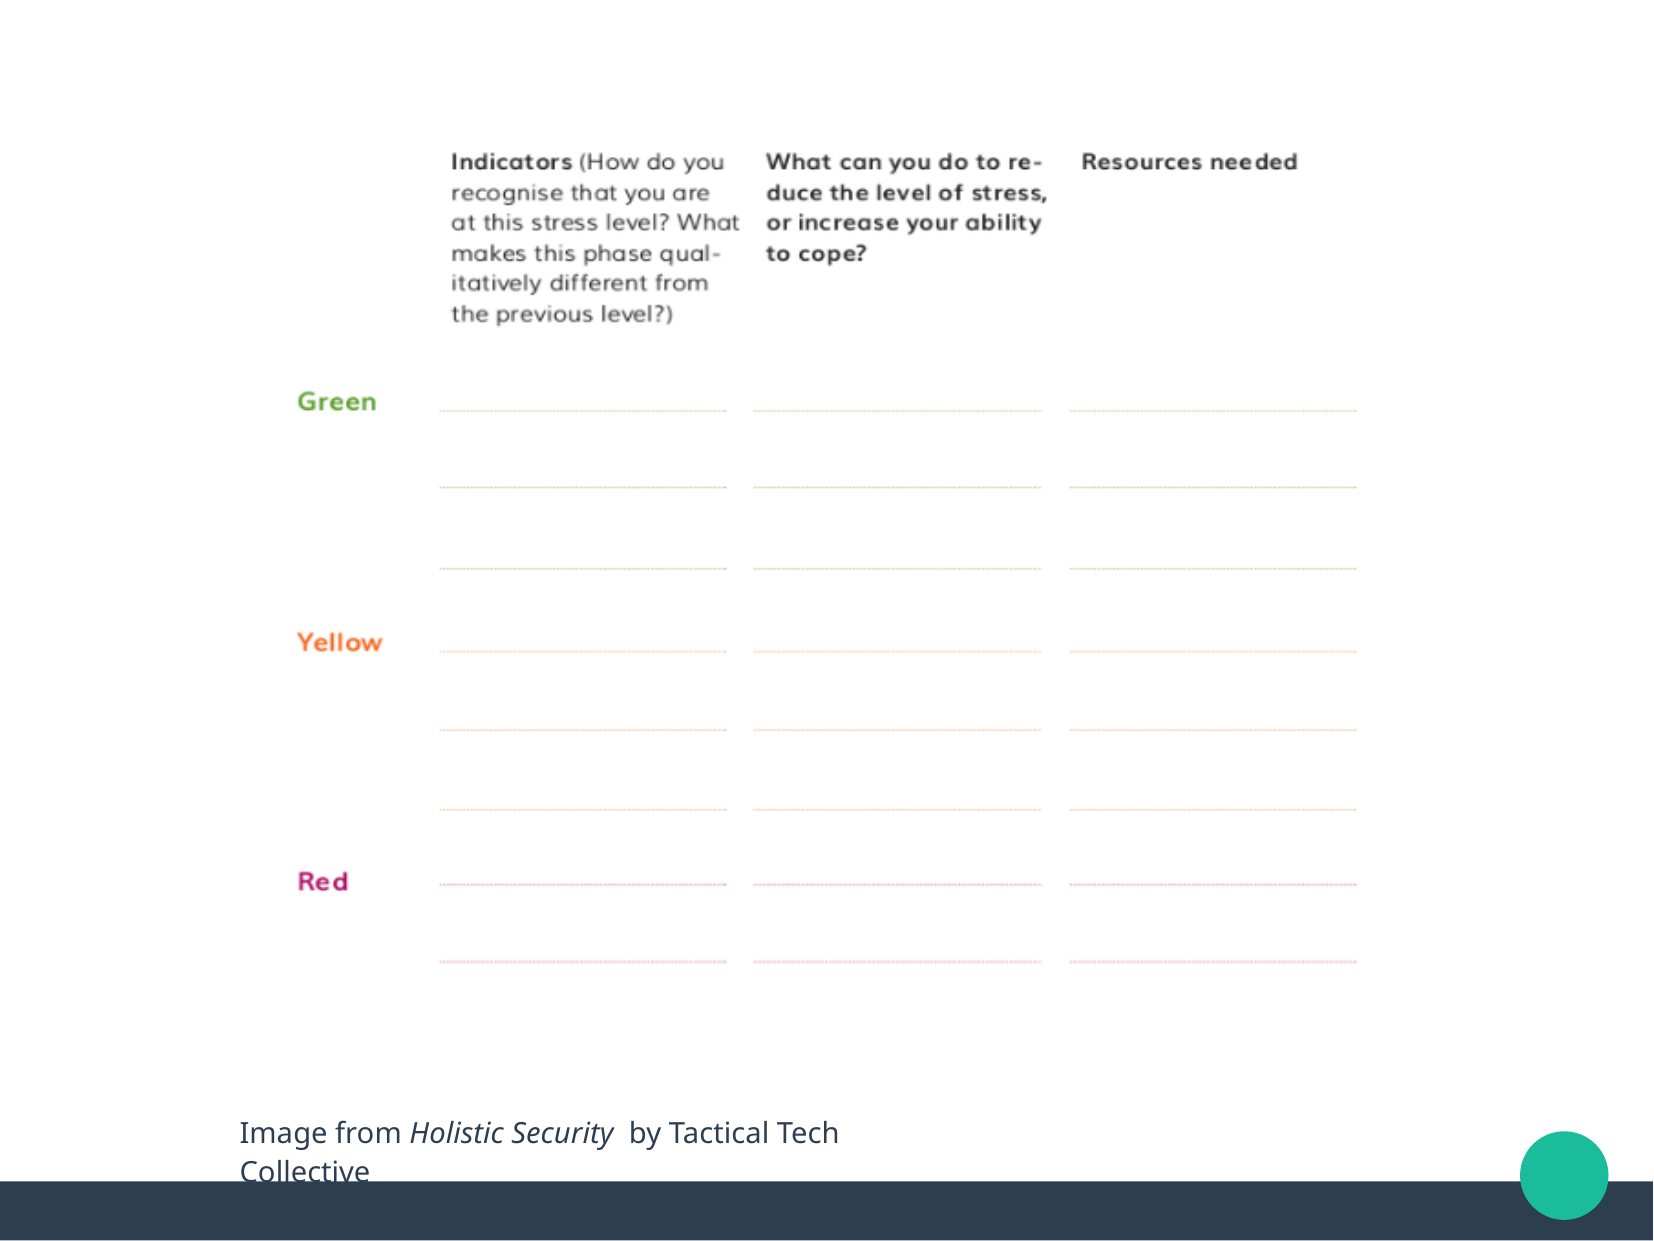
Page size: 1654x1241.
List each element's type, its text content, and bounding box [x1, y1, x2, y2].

text_box Image from Holistic Security by Tactical Tech Collective [224, 1104, 945, 1156]
picture [239, 95, 1529, 1036]
